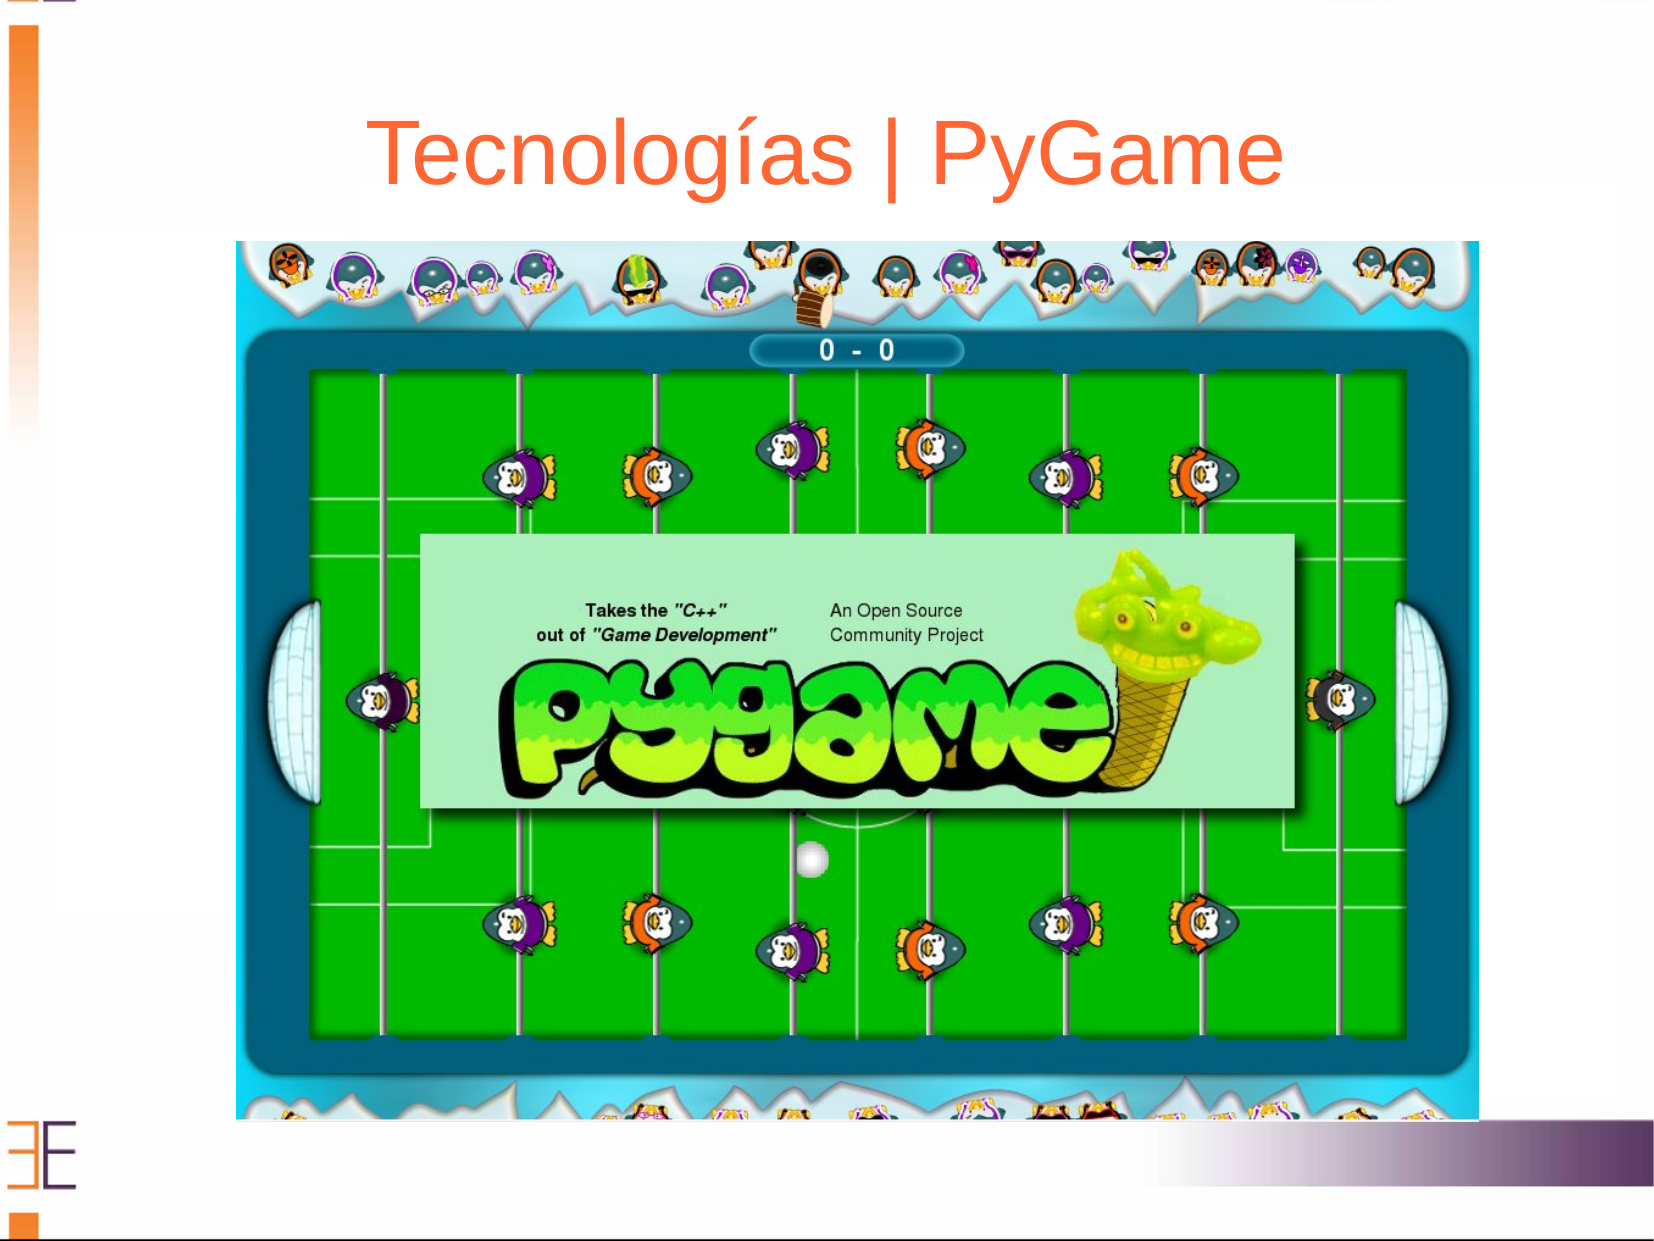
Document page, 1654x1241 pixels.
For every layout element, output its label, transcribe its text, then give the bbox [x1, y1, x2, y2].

title Tecnologías | PyGame [82, 56, 1571, 250]
picture [0, 0, 1654, 1241]
